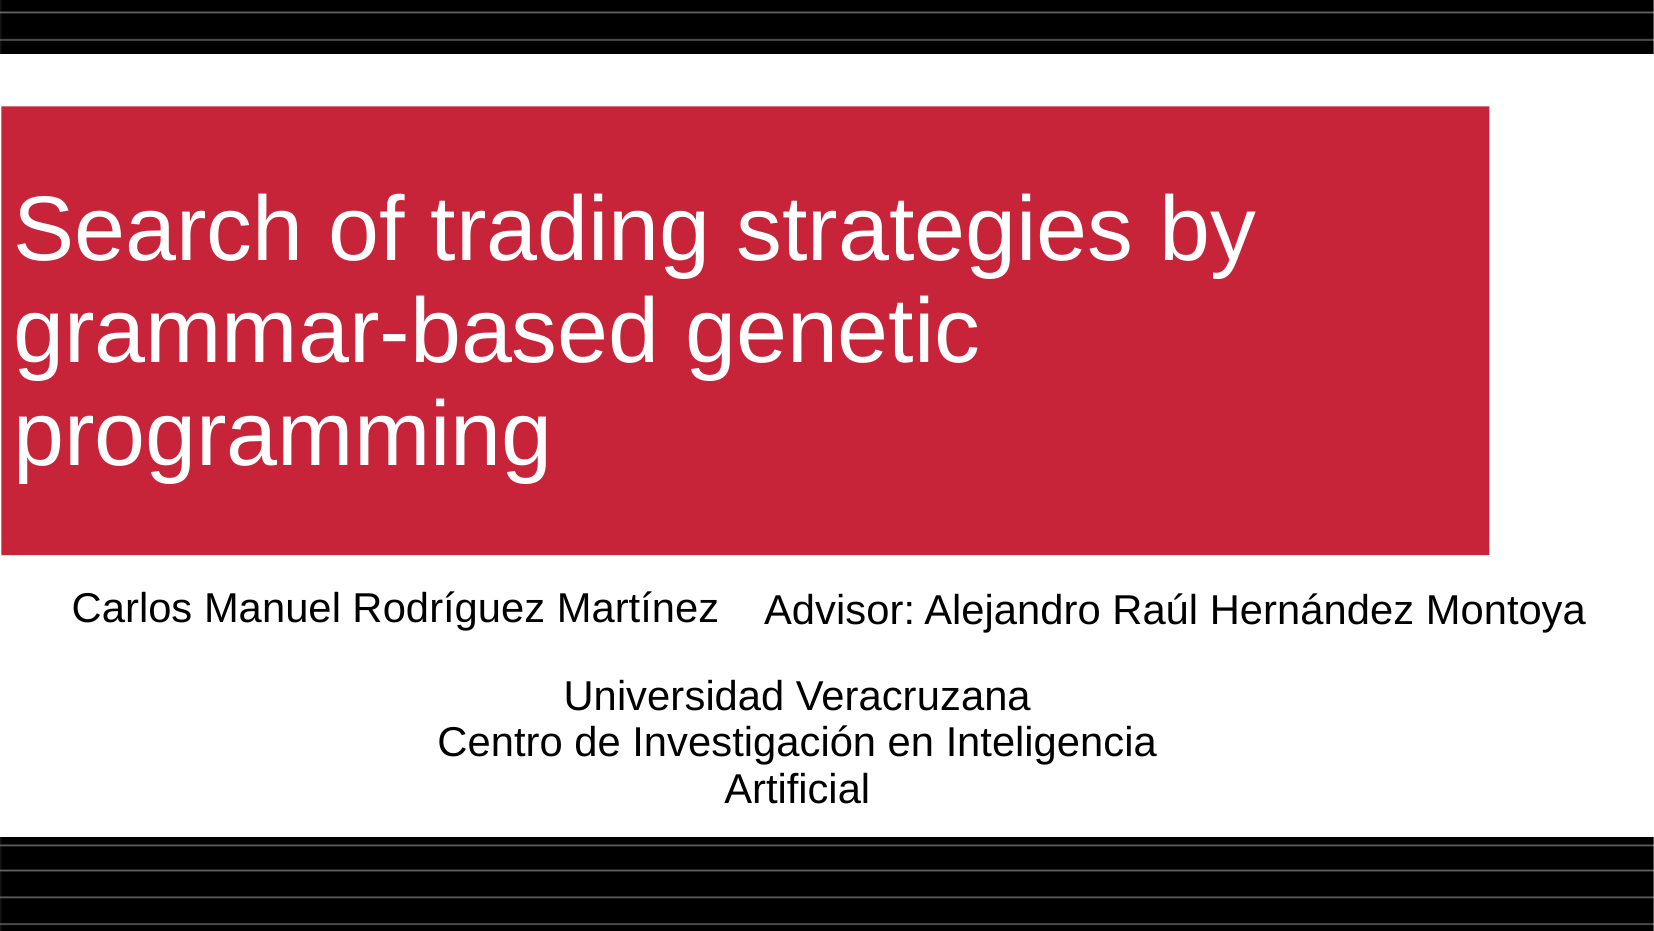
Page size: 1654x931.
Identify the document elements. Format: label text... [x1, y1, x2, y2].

text_box Universidad Veracruzana Centro de Investigación en Inteligencia Artificial [366, 625, 1229, 851]
picture [0, 0, 1654, 54]
title Search of trading strategies by grammar-based genetic programming [1, 106, 1490, 556]
text_box Carlos Manuel Rodríguez Martínez [0, 584, 827, 809]
subtitle Advisor: Alejandro Raúl Hernández Montoya [827, 586, 1607, 812]
picture [0, 837, 1654, 931]
